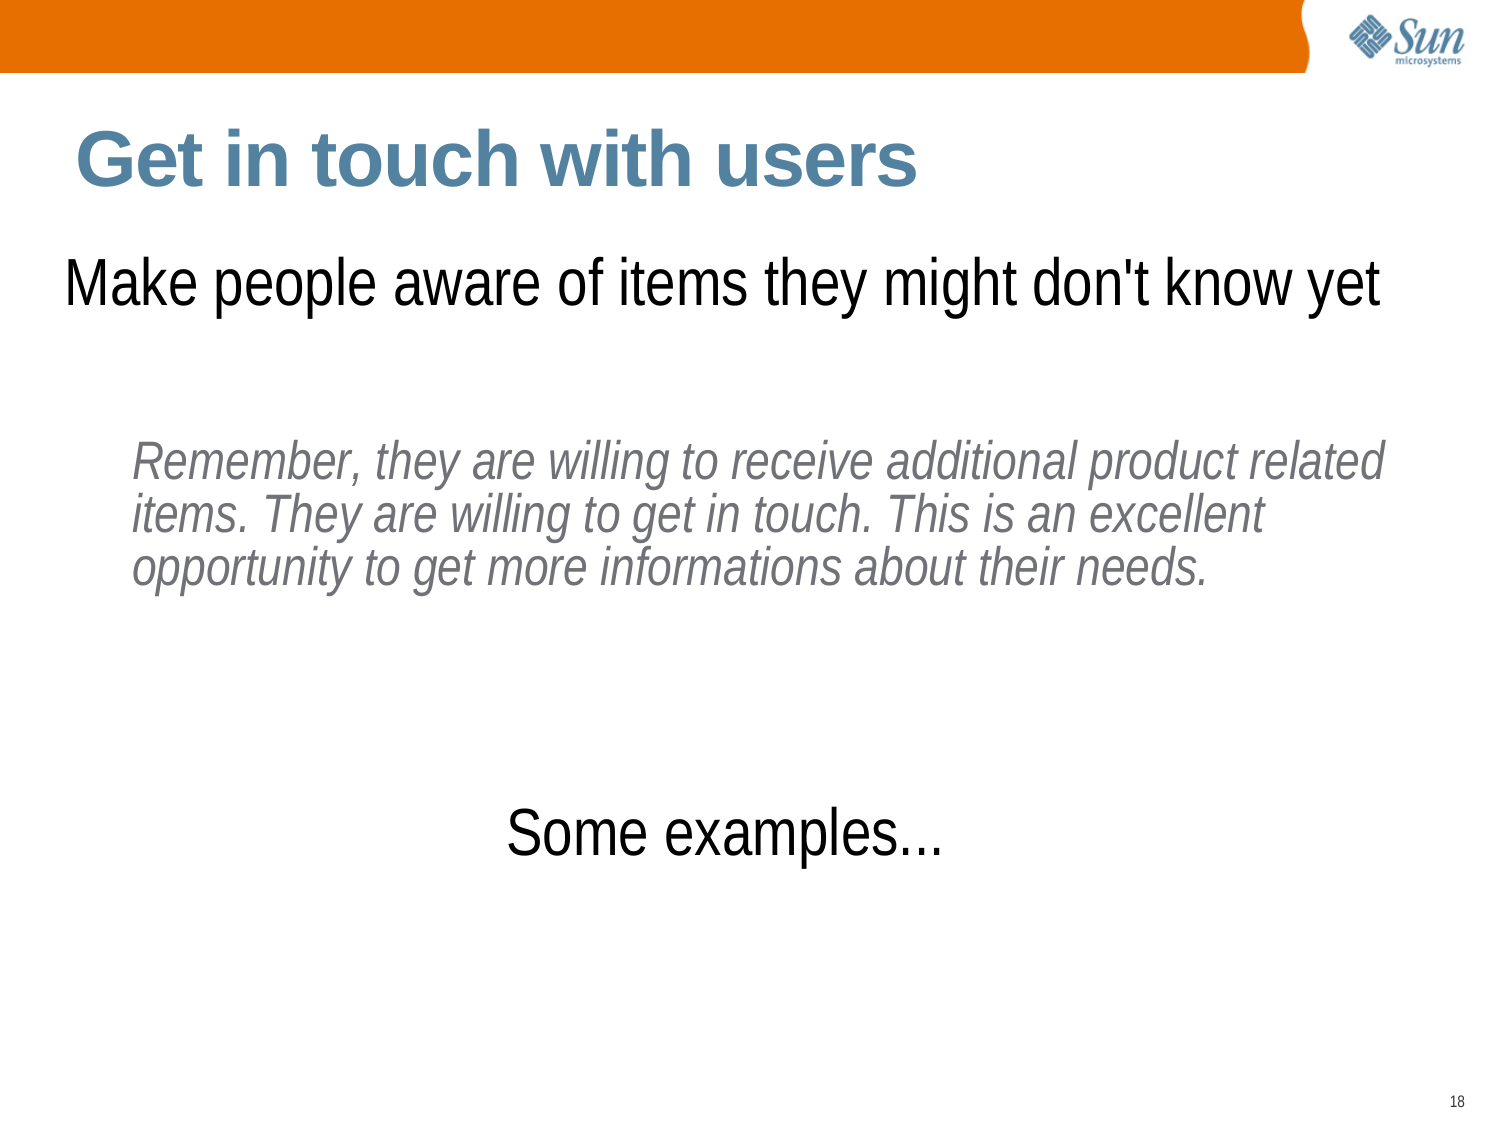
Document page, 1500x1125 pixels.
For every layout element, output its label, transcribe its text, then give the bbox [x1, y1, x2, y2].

picture [0, 0, 1500, 73]
title Get in touch with users [75, 123, 1437, 227]
list Make people aware of items they might don't know yet Remember, they are willing to receive additional product related items. They are willing to get in touch. This is an excellent opportunity to get more informations about their needs. Some examples... [64, 253, 1401, 1057]
